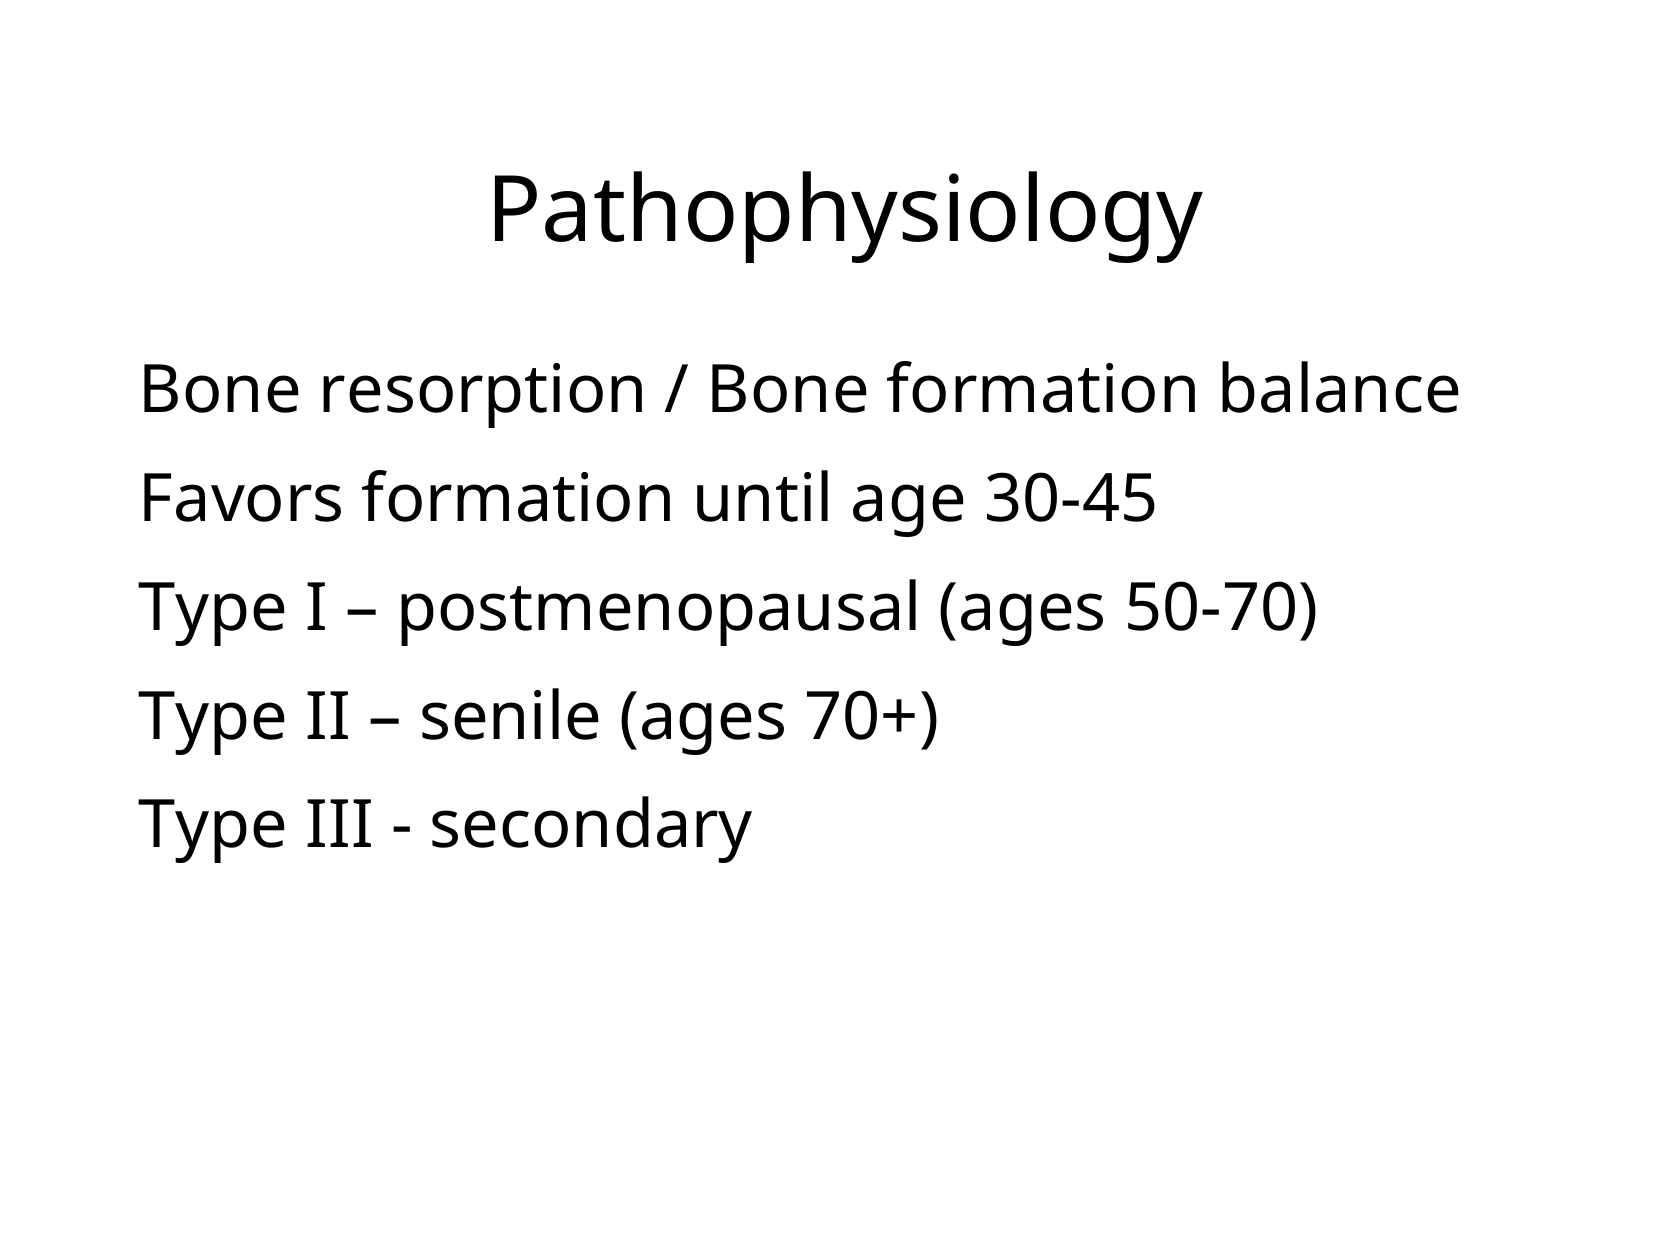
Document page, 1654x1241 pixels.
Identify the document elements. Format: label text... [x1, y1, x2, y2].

list Bone resorption / Bone formation balance Favors formation until age 30-45 Type I – postmenopausal (ages 50-70) Type II – senile (ages 70+) Type III - secondary [121, 344, 1534, 884]
title Pathophysiology [121, 153, 1534, 261]
